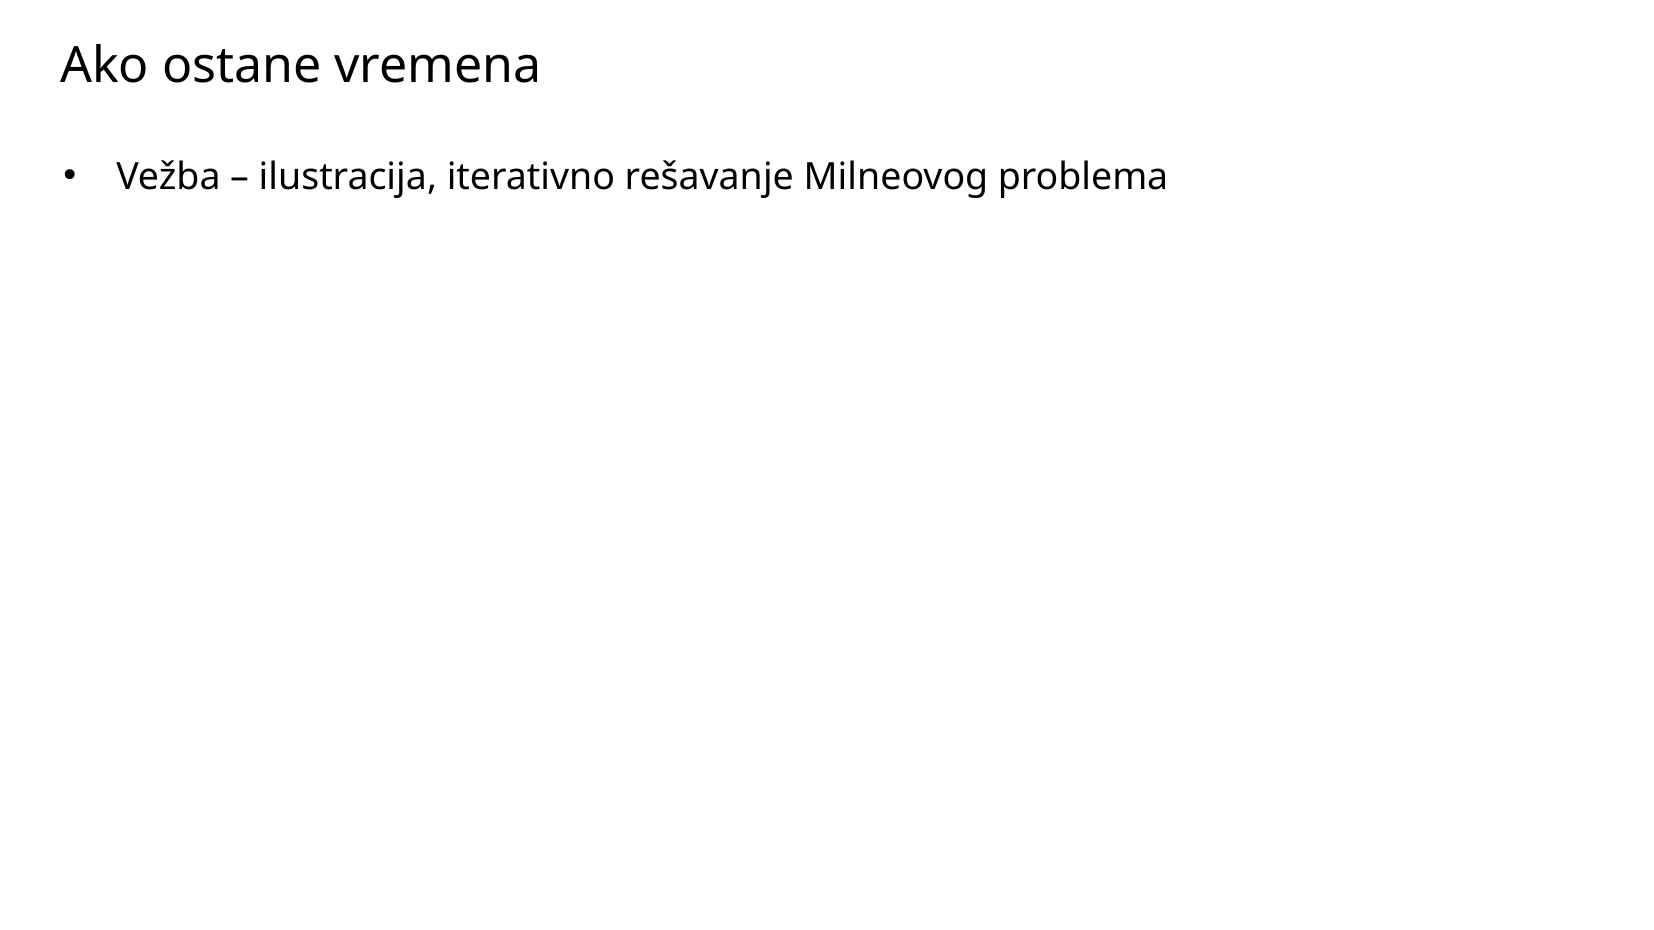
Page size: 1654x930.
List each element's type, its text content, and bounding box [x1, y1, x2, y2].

list Vežba – ilustracija, iterativno rešavanje Milneovog problema [45, 149, 1635, 880]
title Ako ostane vremena [59, 13, 1648, 113]
